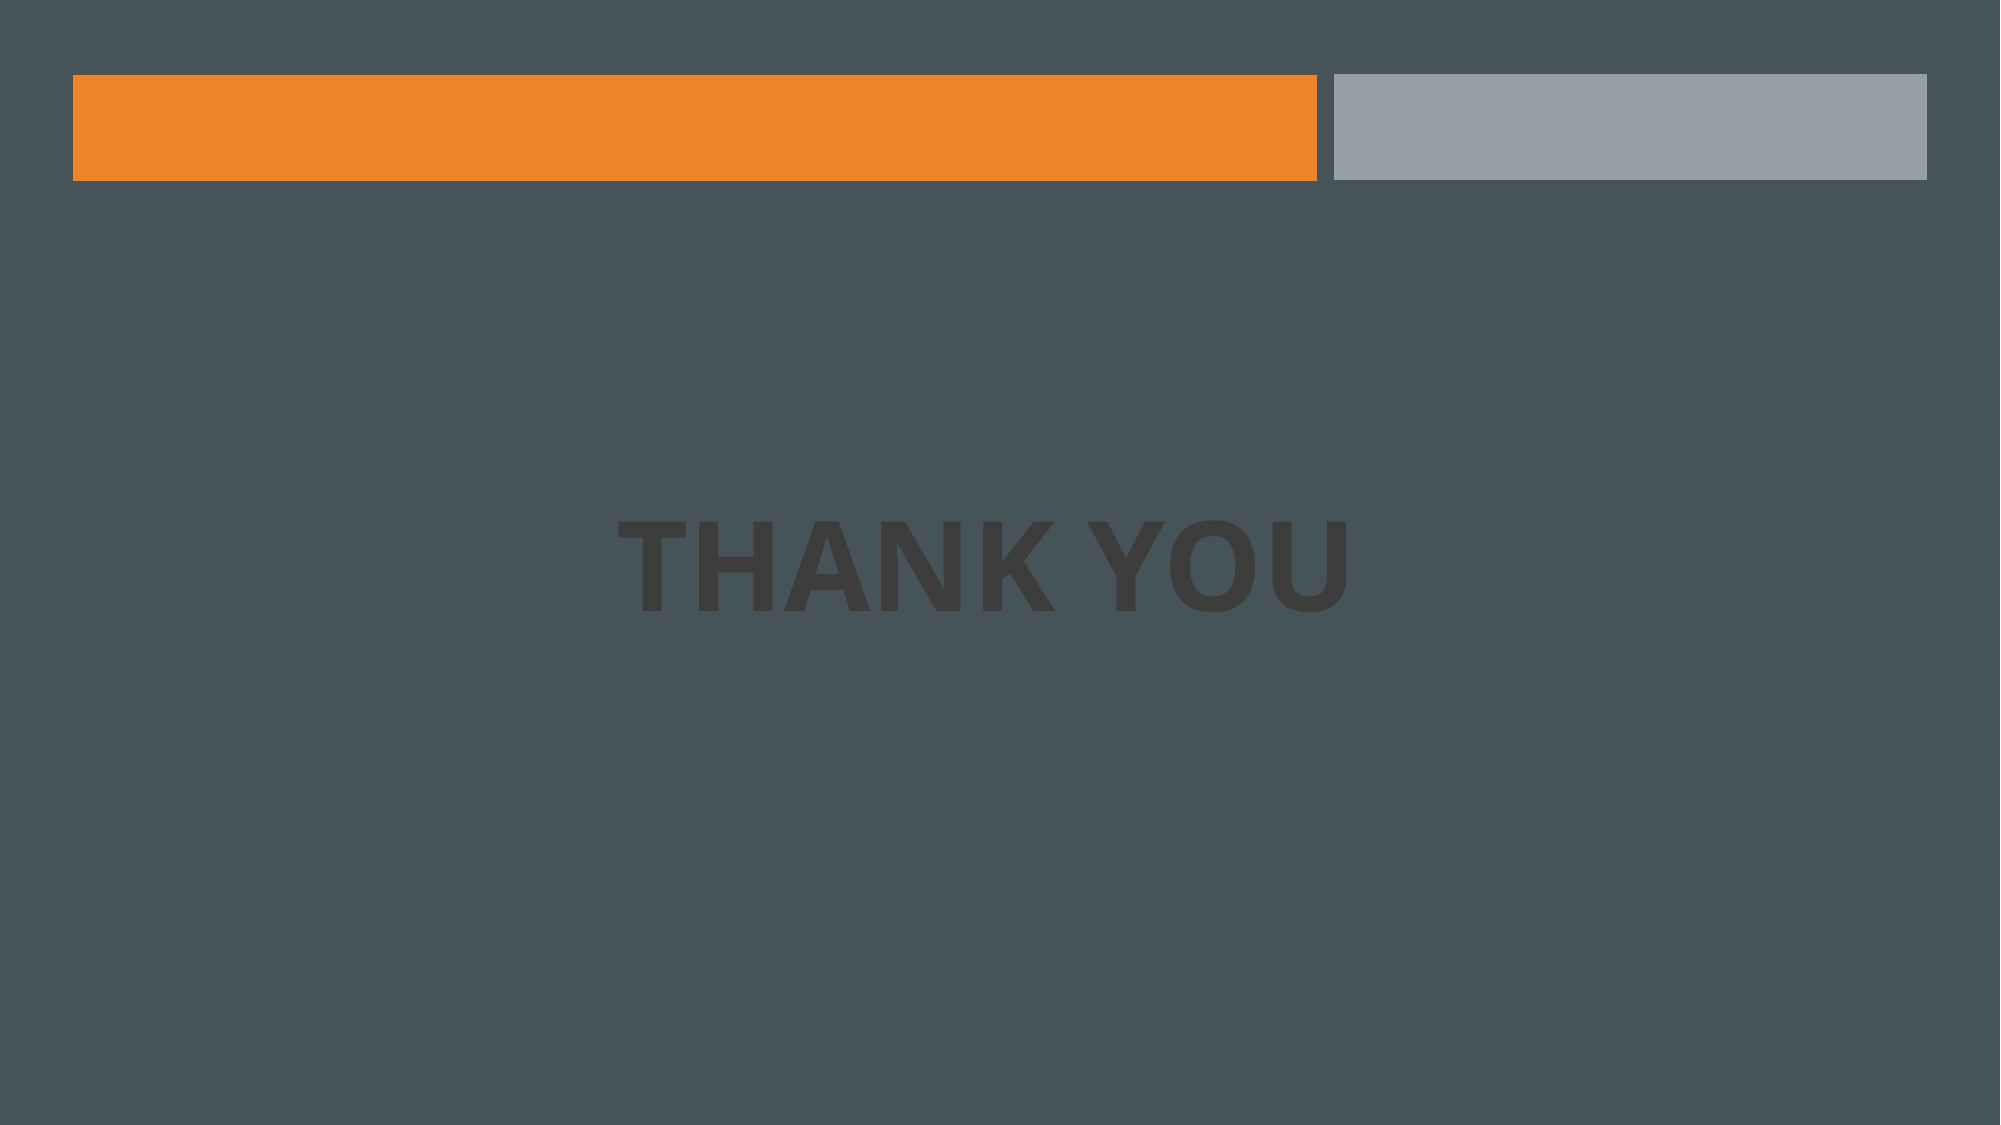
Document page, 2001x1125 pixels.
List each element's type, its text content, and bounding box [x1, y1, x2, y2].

title THANK YOU [394, 261, 1581, 862]
text_box [0, 0, 2000, 1125]
